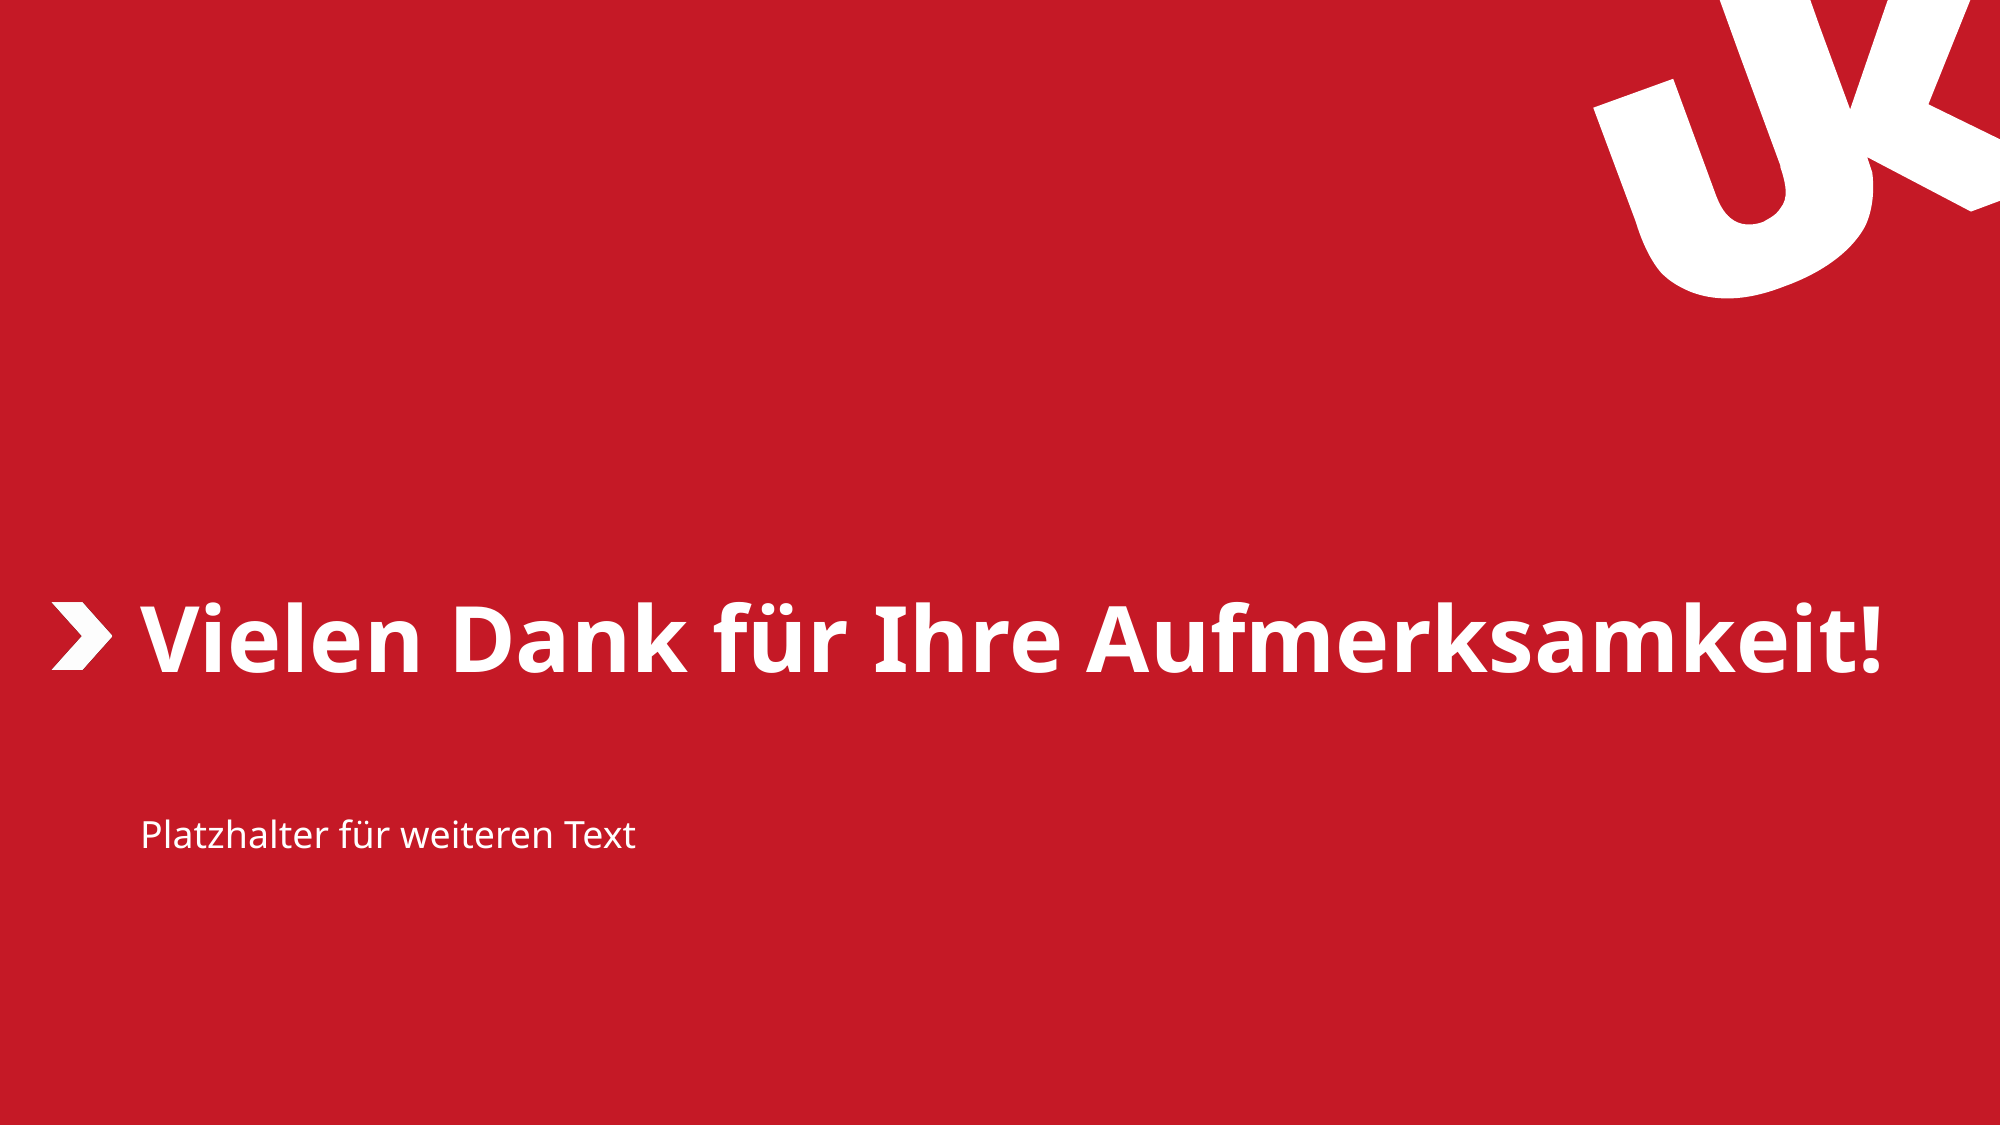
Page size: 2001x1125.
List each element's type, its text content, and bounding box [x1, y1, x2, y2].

title Vielen Dank für Ihre Aufmerksamkeit! [125, 586, 1918, 692]
list Platzhalter für weiteren Text [125, 803, 1918, 1005]
